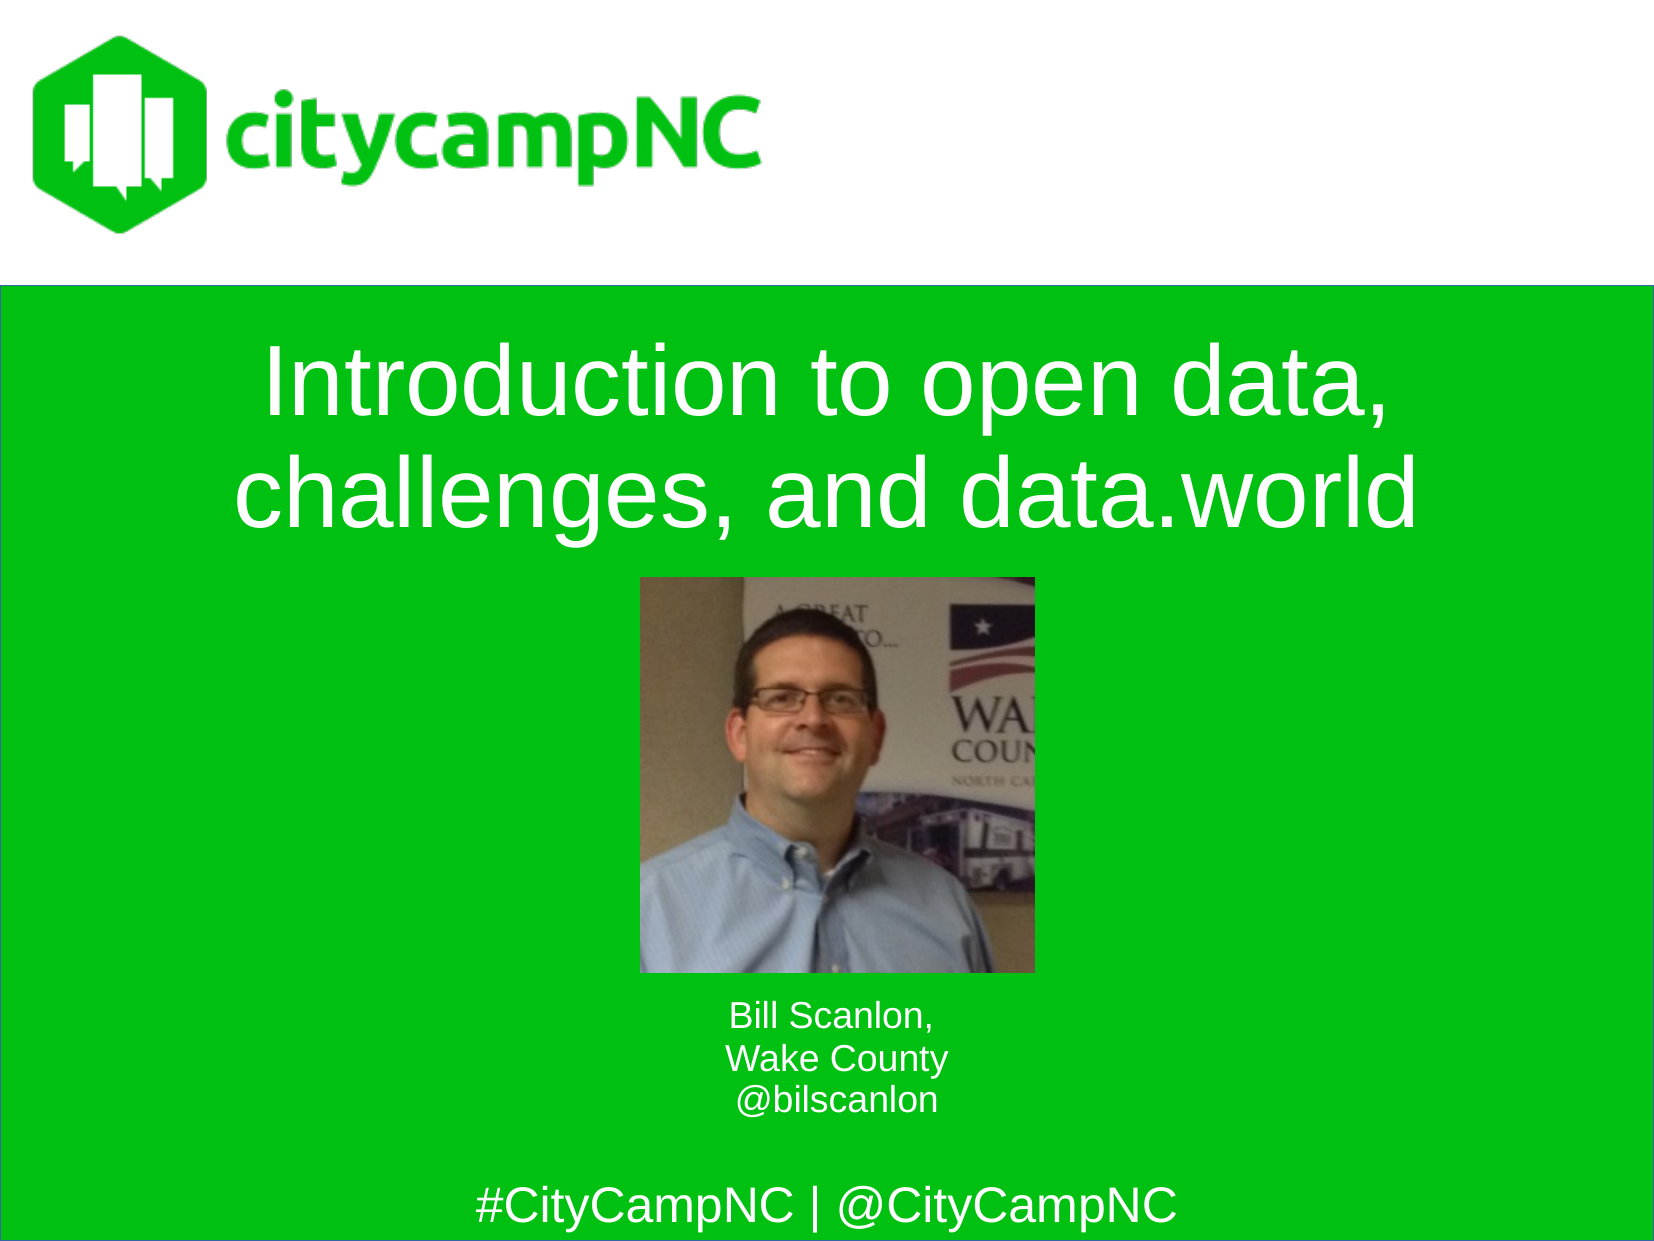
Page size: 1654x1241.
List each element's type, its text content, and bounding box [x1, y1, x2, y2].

text_box Bill Scanlon, Wake County @bilscanlon [623, 988, 1051, 1128]
subtitle Introduction to open data, challenges, and data.world [79, 288, 1576, 586]
picture [0, 3, 794, 267]
picture [640, 577, 1035, 973]
